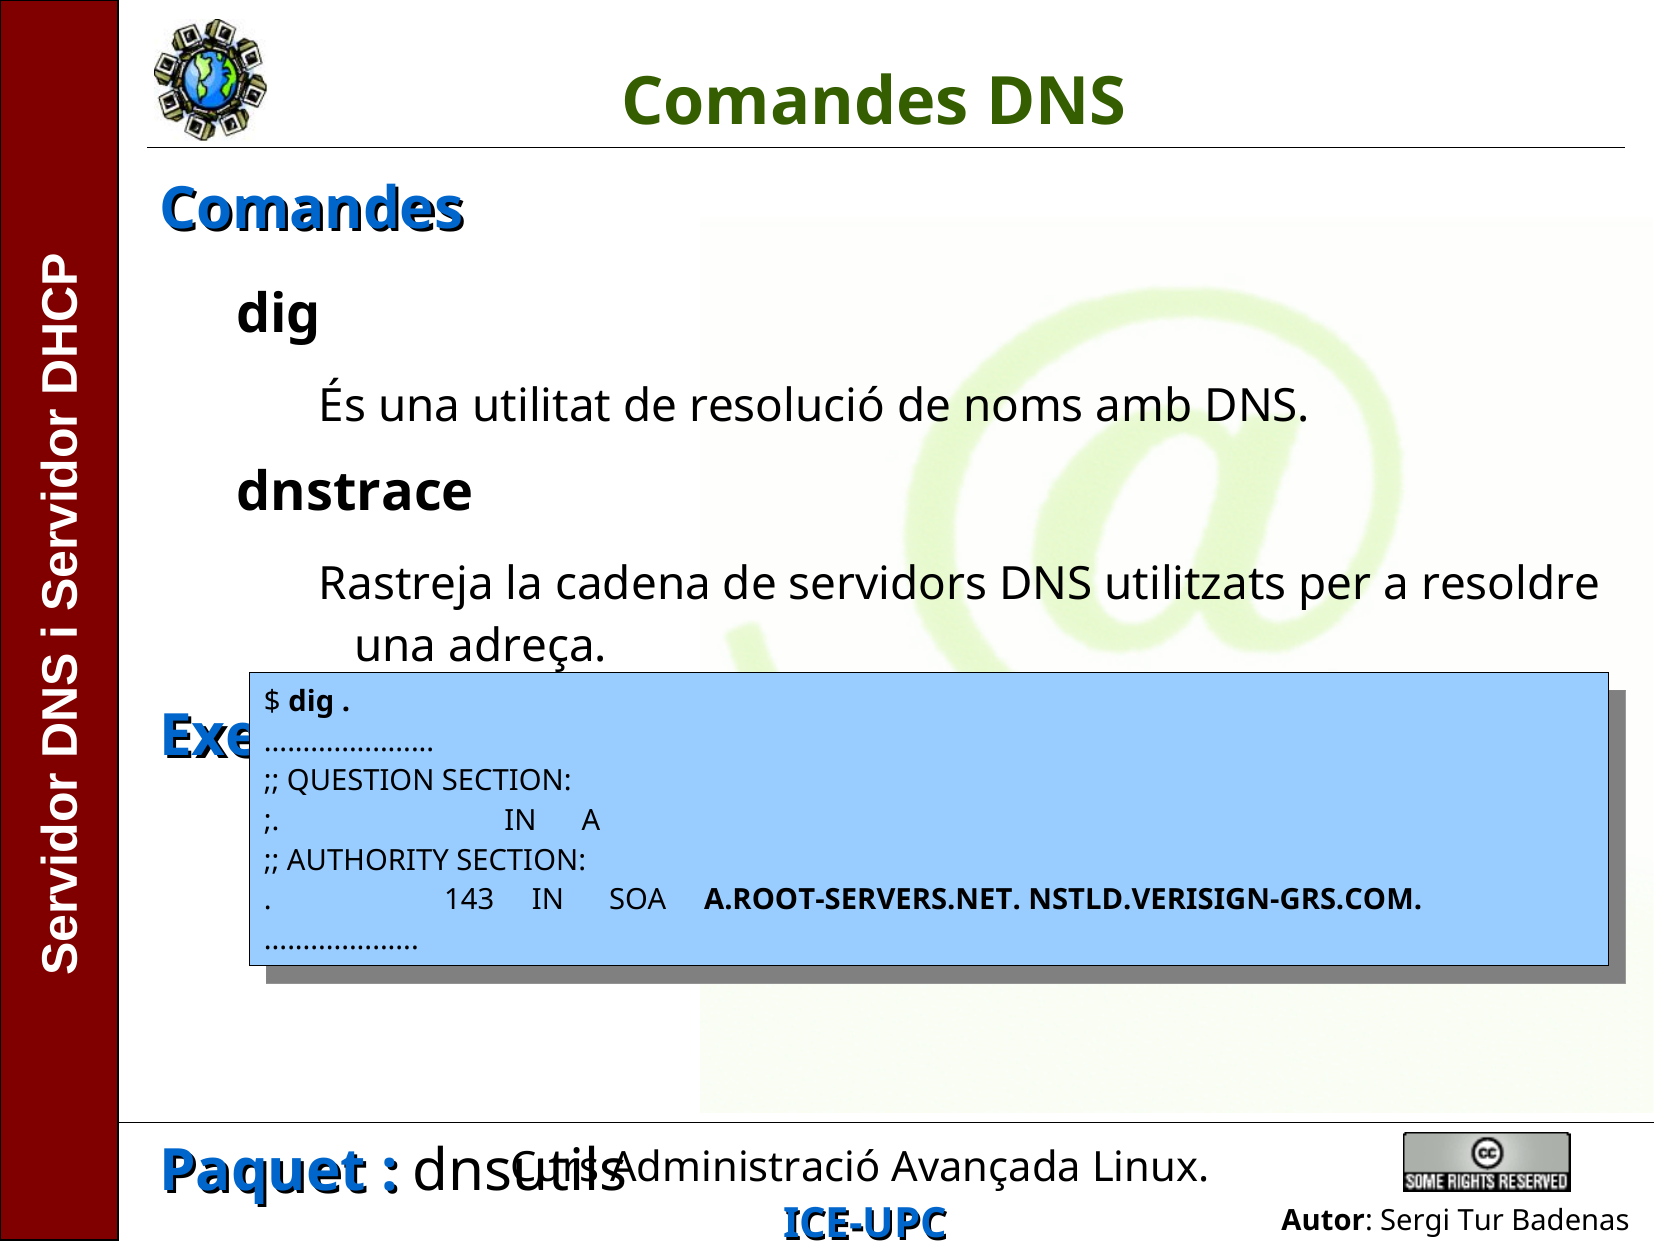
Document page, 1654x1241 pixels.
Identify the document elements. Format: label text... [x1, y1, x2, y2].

list Comandes dig És una utilitat de resolució de noms amb DNS. dnstrace Rastreja la cadena de servidors DNS utilitzats per a resoldre una adreça. Exemple de resolució. Comanda dig Paquet : dnsutils [141, 166, 1630, 1016]
title Comandes DNS [129, 49, 1619, 148]
picture [700, 217, 1654, 1113]
picture [1403, 1132, 1571, 1192]
text_box $ dig . ...................... ;; QUESTION SECTION: ;. IN A ;; AUTHORITY SECTION: . 143 IN SOA A.ROOT-SERVERS.NET. NSTLD.VERISIGN-GRS.COM. .................... [249, 672, 1609, 893]
picture [154, 19, 268, 49]
